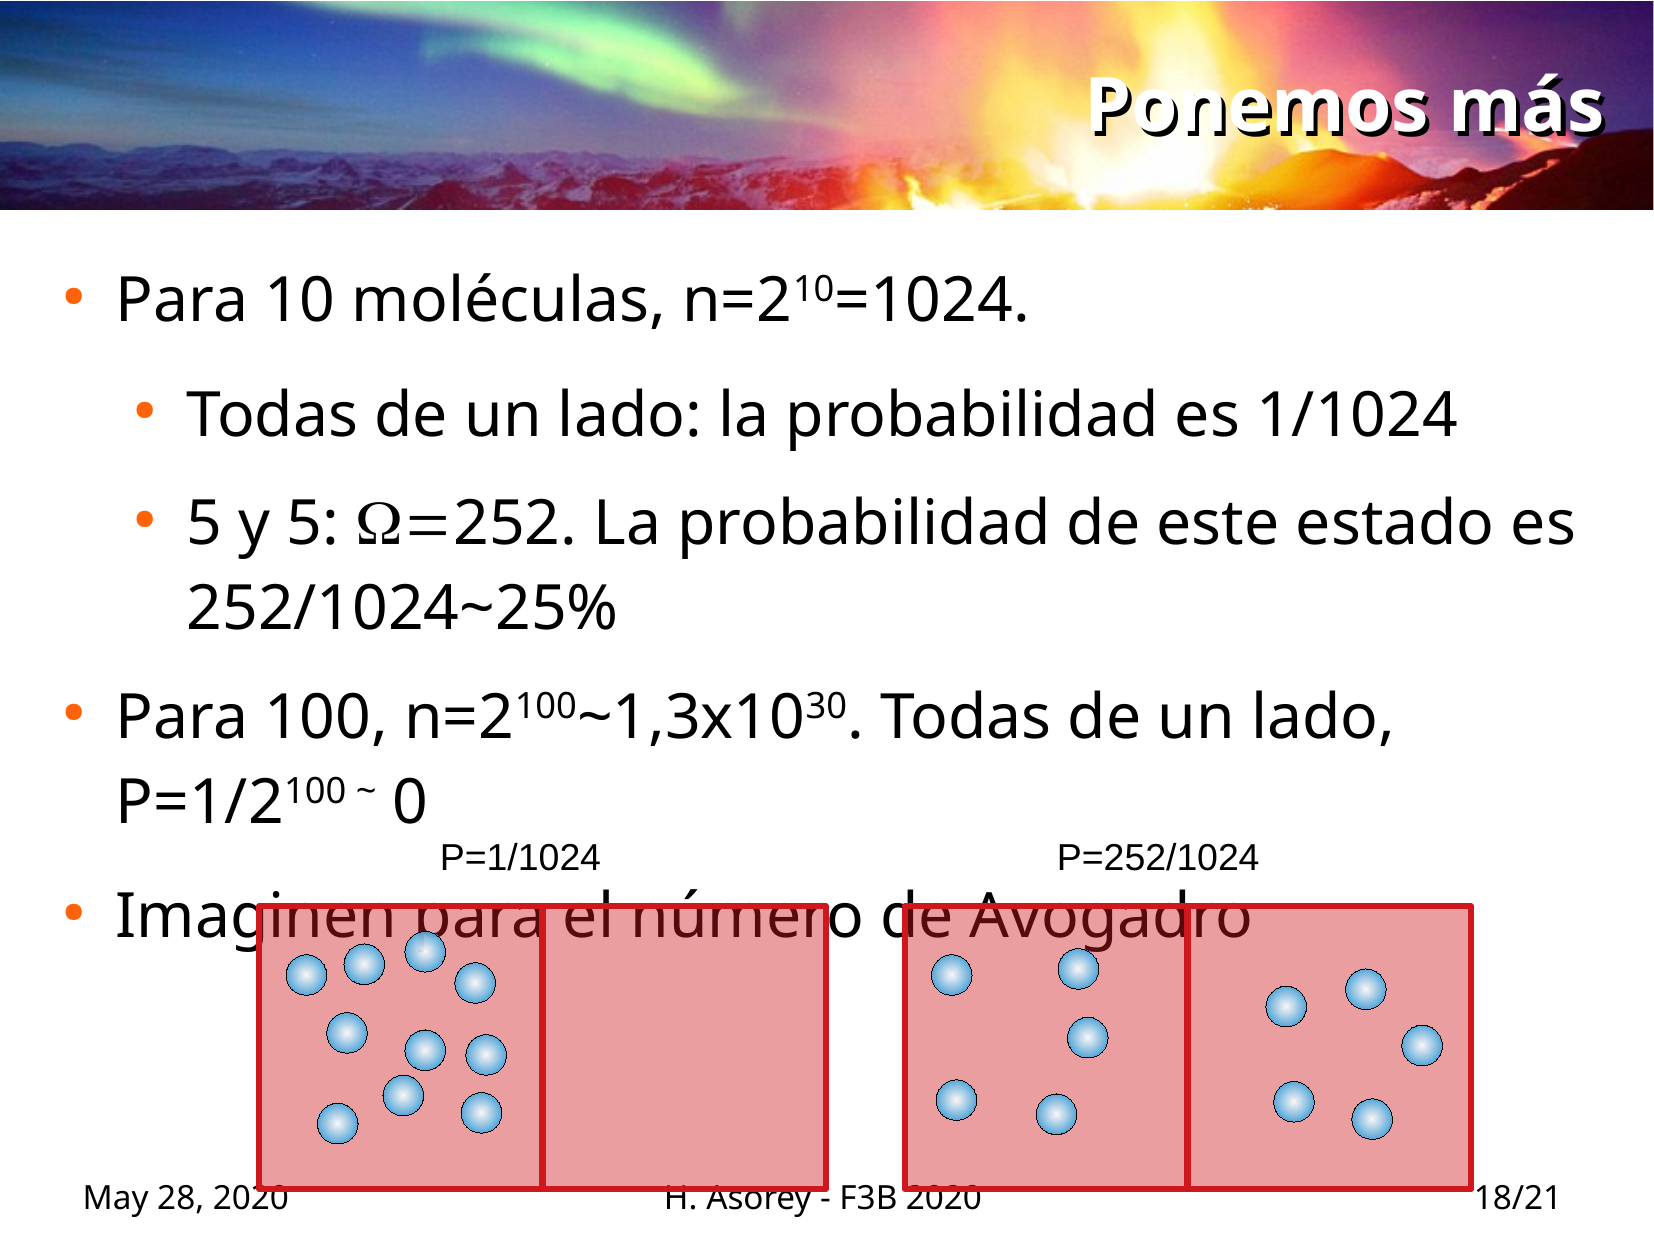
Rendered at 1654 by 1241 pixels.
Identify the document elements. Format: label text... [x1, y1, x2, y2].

list Para 10 moléculas, n=210=1024. Todas de un lado: la probabilidad es 1/1024 5 y 5: W=252. La probabilidad de este estado es 252/1024~25% Para 100, n=2100~1,3x1030. Todas de un lado, P=1/2100 ~ 0 Imaginen para el número de Avogadro [45, 255, 1606, 1156]
picture [0, 1, 1654, 210]
text_box P=1/1024 [425, 828, 695, 915]
text_box P=252/1024 [1042, 828, 1383, 915]
title Ponemos más [45, 15, 1606, 191]
text_box [904, 906, 1472, 1190]
text_box [259, 906, 826, 1190]
